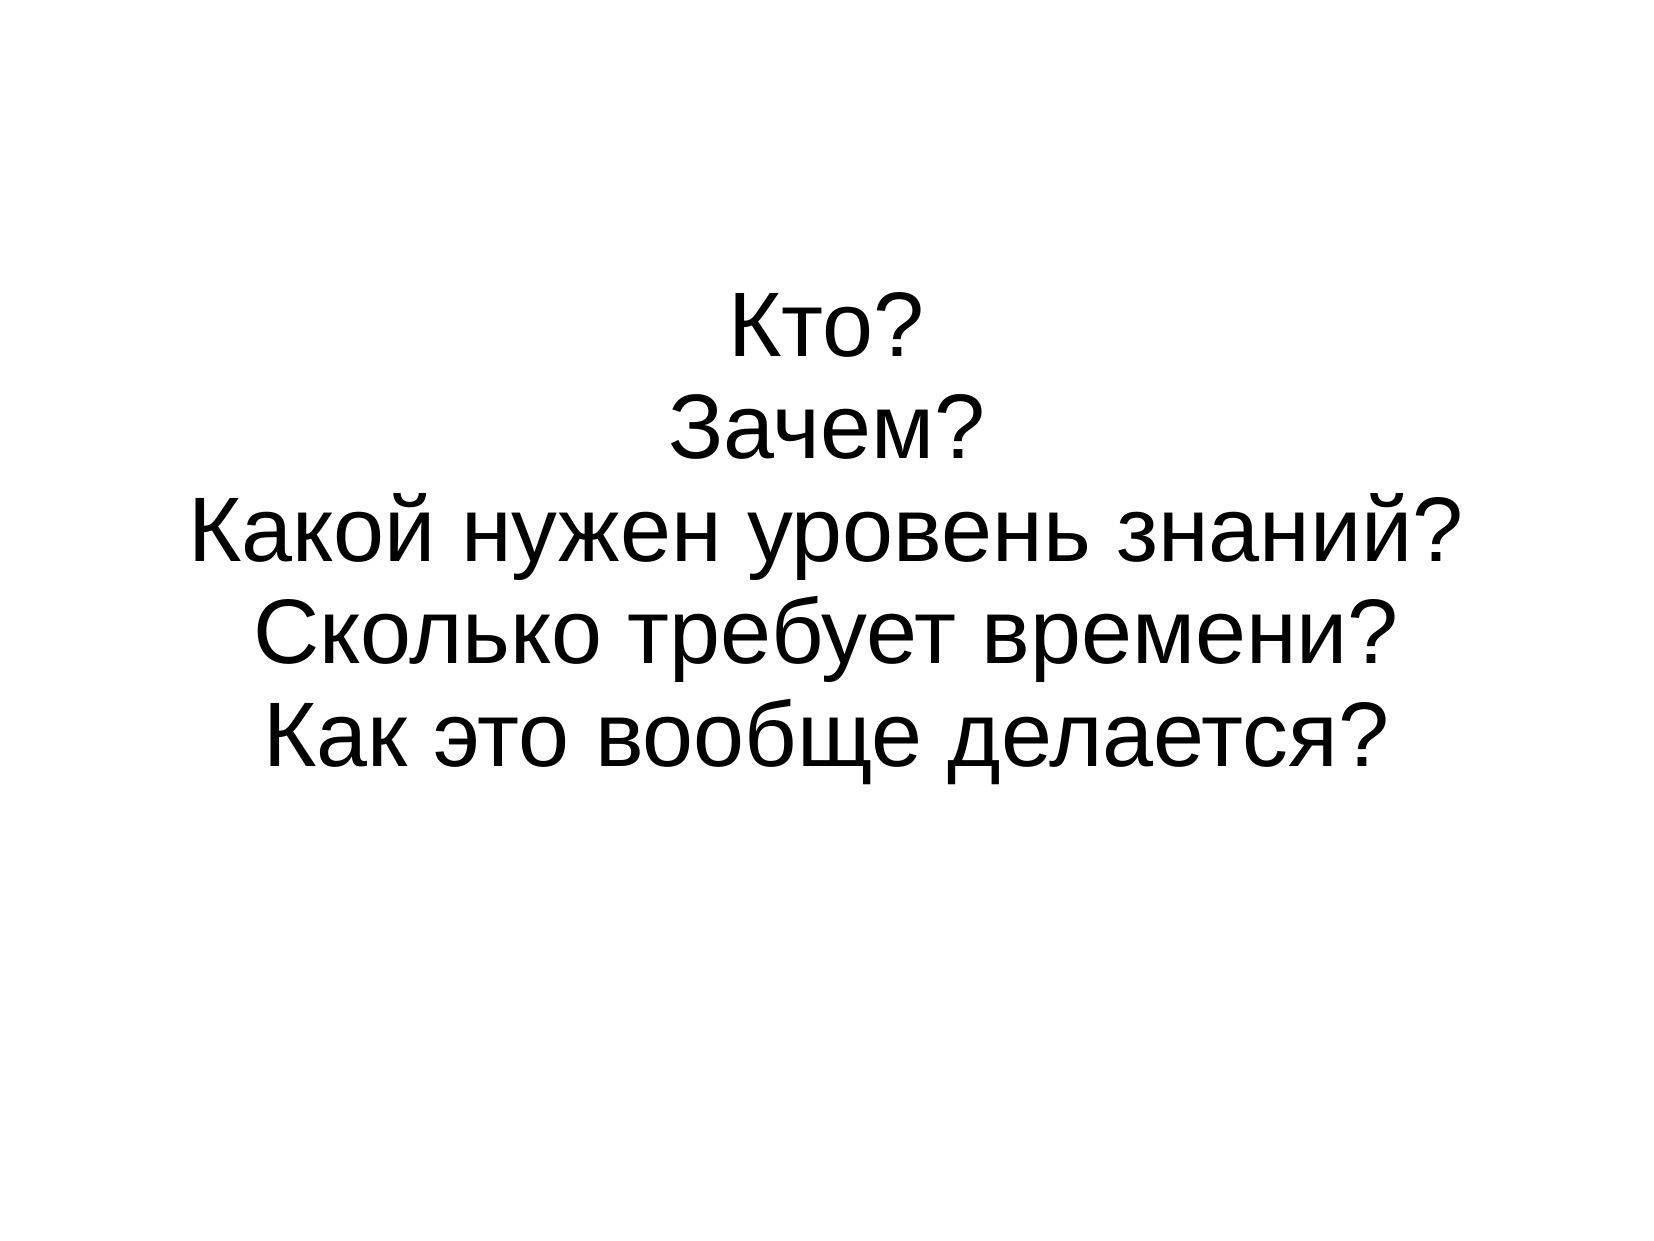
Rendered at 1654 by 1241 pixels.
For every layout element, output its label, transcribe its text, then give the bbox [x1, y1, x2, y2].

subtitle Кто? Зачем? Какой нужен уровень знаний? Сколько требует времени? Как это вообще делается? [82, 49, 1571, 1010]
